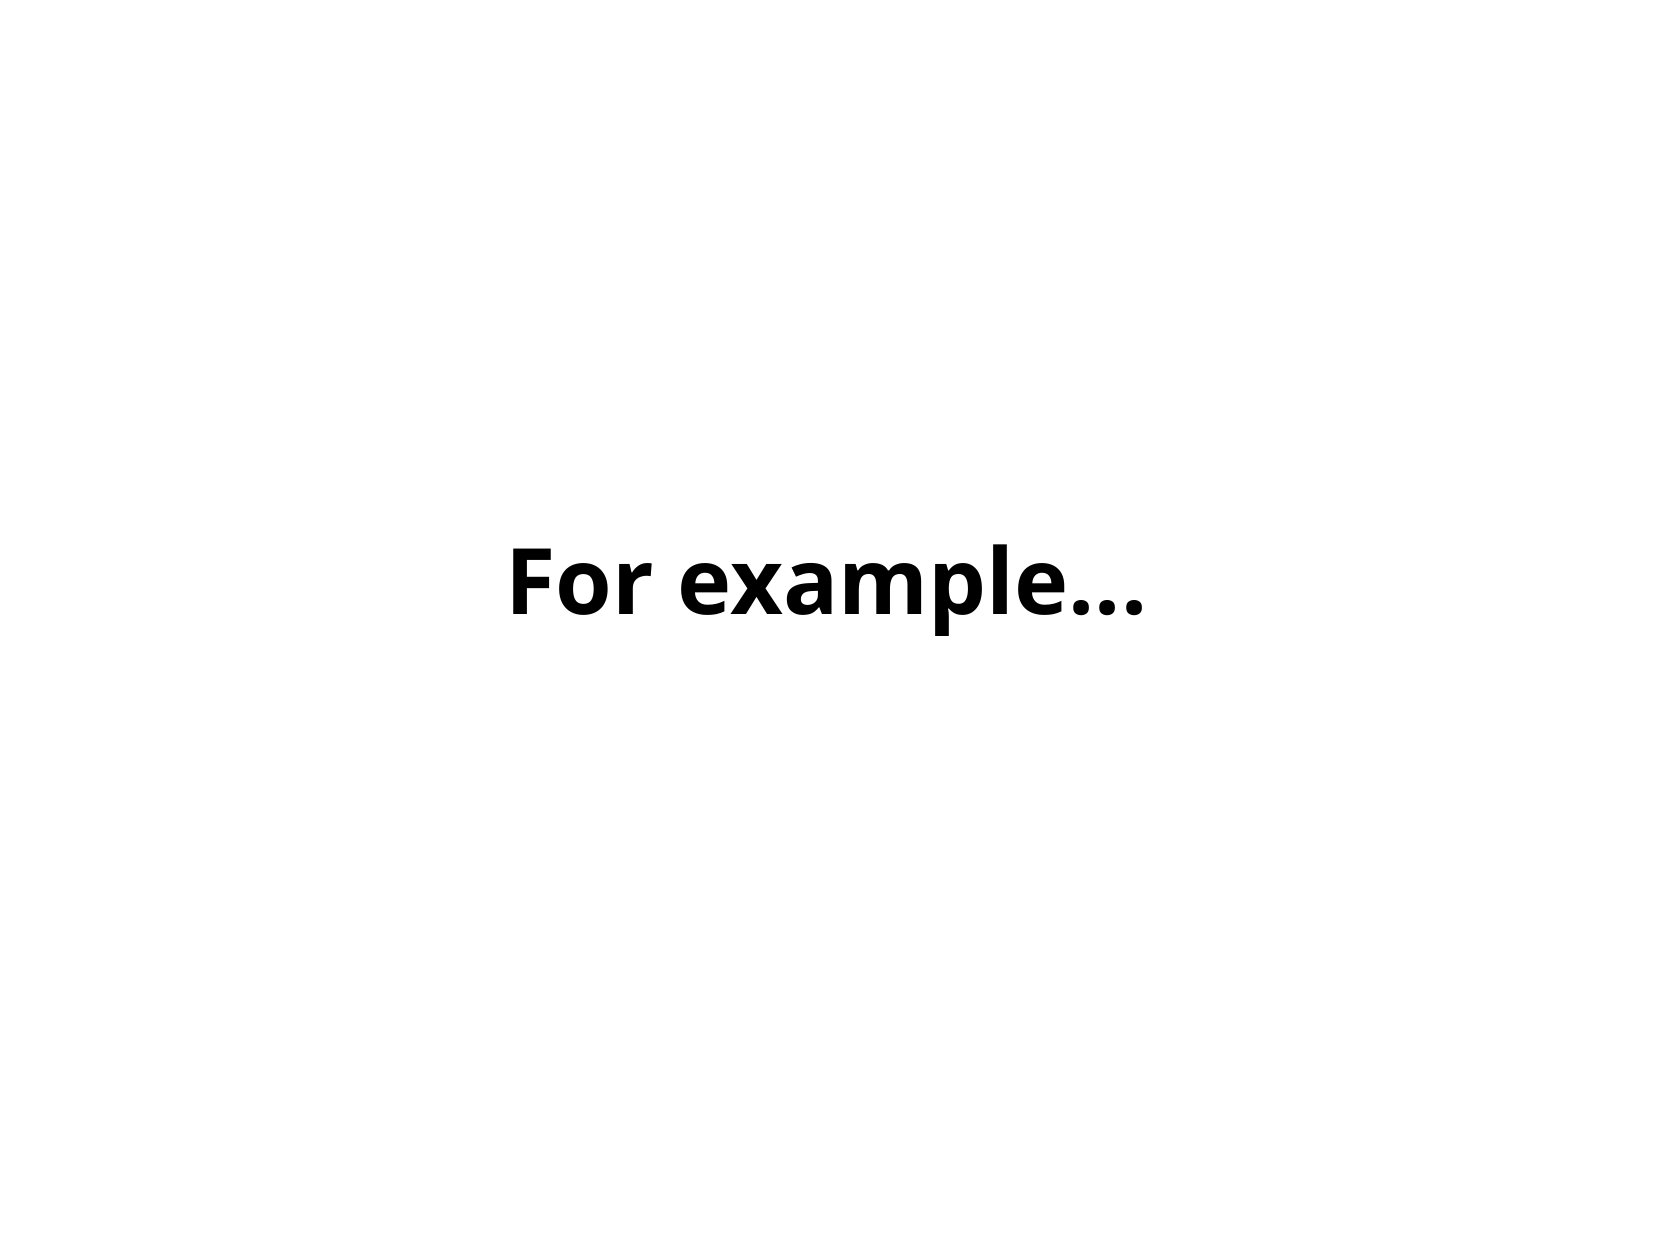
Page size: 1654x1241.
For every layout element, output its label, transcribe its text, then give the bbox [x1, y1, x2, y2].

subtitle For example... [82, 49, 1571, 1109]
